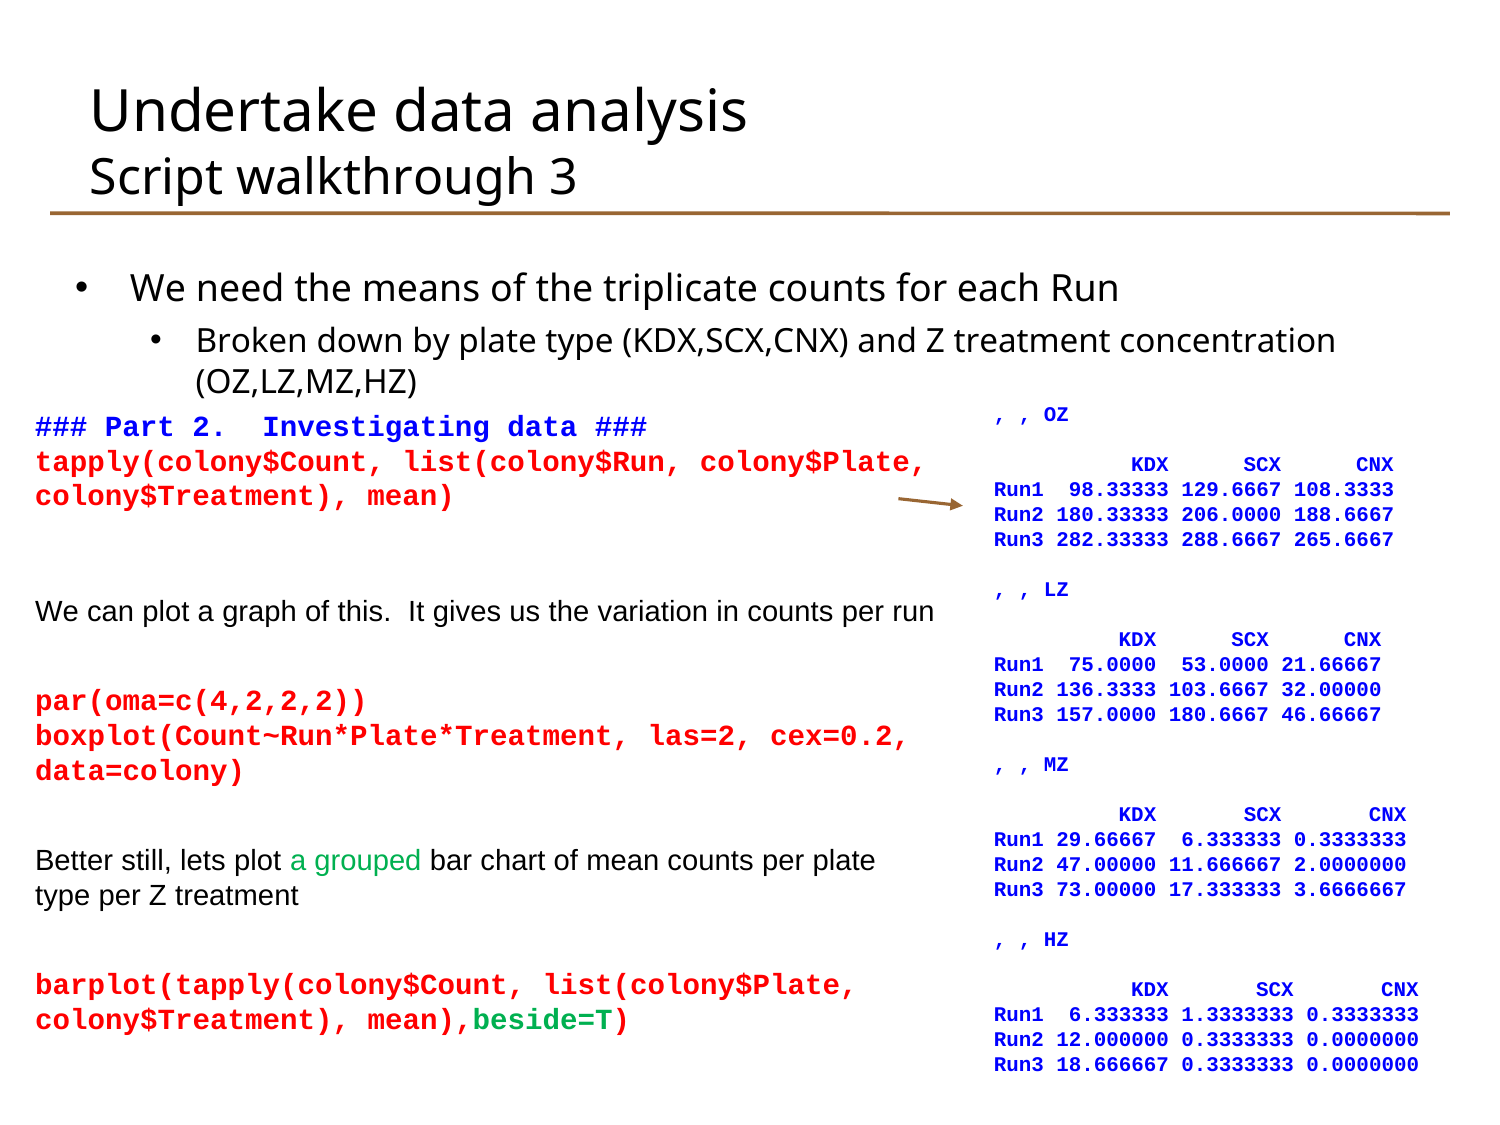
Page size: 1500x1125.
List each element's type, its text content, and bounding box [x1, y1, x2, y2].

text_box par(oma=c(4,2,2,2)) boxplot(Count~Run*Plate*Treatment, las=2, cex=0.2, data=colony) [20, 639, 75, 829]
text_box Better still, lets plot a grouped bar chart of mean counts per plate type per Z treatment [20, 833, 75, 919]
text_box , , OZ KDX SCX CNX Run1 98.33333 129.6667 108.3333 Run2 180.33333 206.0000 188.6667 Run3 282.33333 288.6667 265.6667 , , LZ KDX SCX CNX Run1 75.0000 53.0000 21.66667 Run2 136.3333 103.6667 32.00000 Run3 157.0000 180.6667 46.66667 , , MZ KDX SCX CNX Run1 29.66667 6.333333 0.3333333 Run2 47.00000 11.666667 2.0000000 Run3 73.00000 17.333333 3.6666667 , , HZ KDX SCX CNX Run1 6.333333 1.3333333 0.3333333 Run2 12.000000 0.3333333 0.0000000 Run3 18.666667 0.3333333 0.0000000 [978, 393, 1435, 1090]
text_box We need the means of the triplicate counts for each Run Broken down by plate type (KDX,SCX,CNX) and Z treatment concentration (OZ,LZ,MZ,HZ) [75, 263, 1425, 1006]
text_box ### Part 2. Investigating data ### tapply(colony$Count, list(colony$Run, colony$Plate, colony$Treatment), mean) [20, 399, 75, 584]
text_box Undertake data analysis Script walkthrough 3 [75, 44, 1425, 233]
text_box barplot(tapply(colony$Count, list(colony$Plate, colony$Treatment), mean),beside=T) [20, 923, 924, 1093]
text_box We can plot a graph of this. It gives us the variation in counts per run [20, 584, 75, 635]
